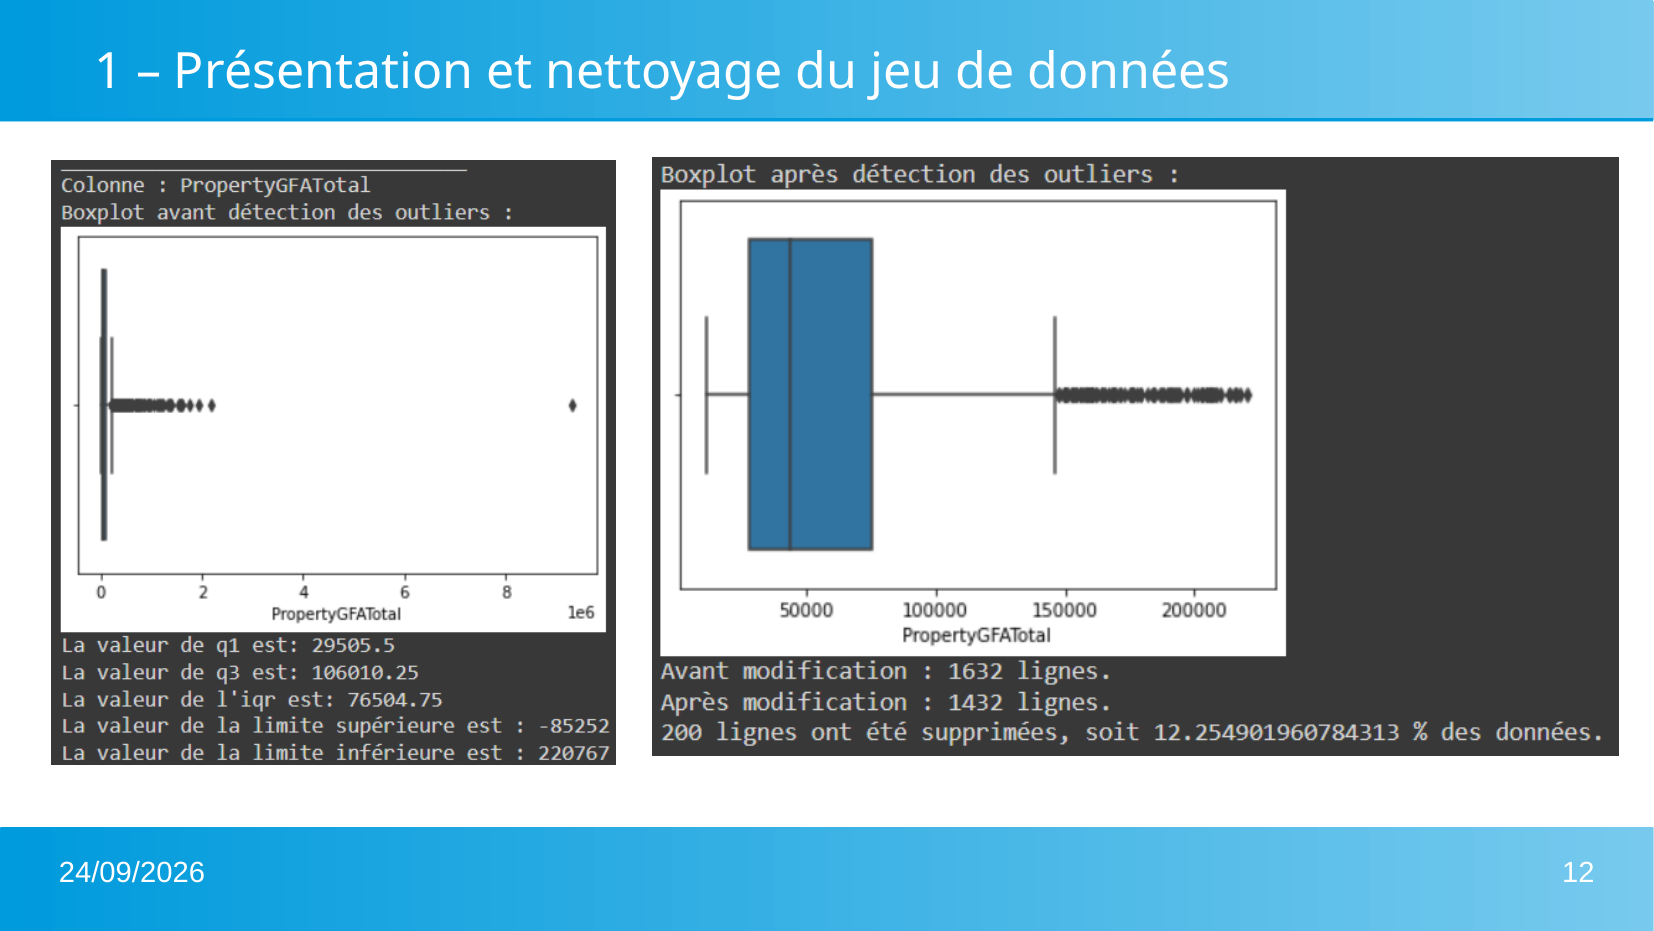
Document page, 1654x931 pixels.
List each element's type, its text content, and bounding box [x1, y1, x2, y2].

picture [652, 157, 1619, 756]
title 1 – Présentation et nettoyage du jeu de données [59, 29, 1595, 108]
picture [51, 160, 616, 765]
